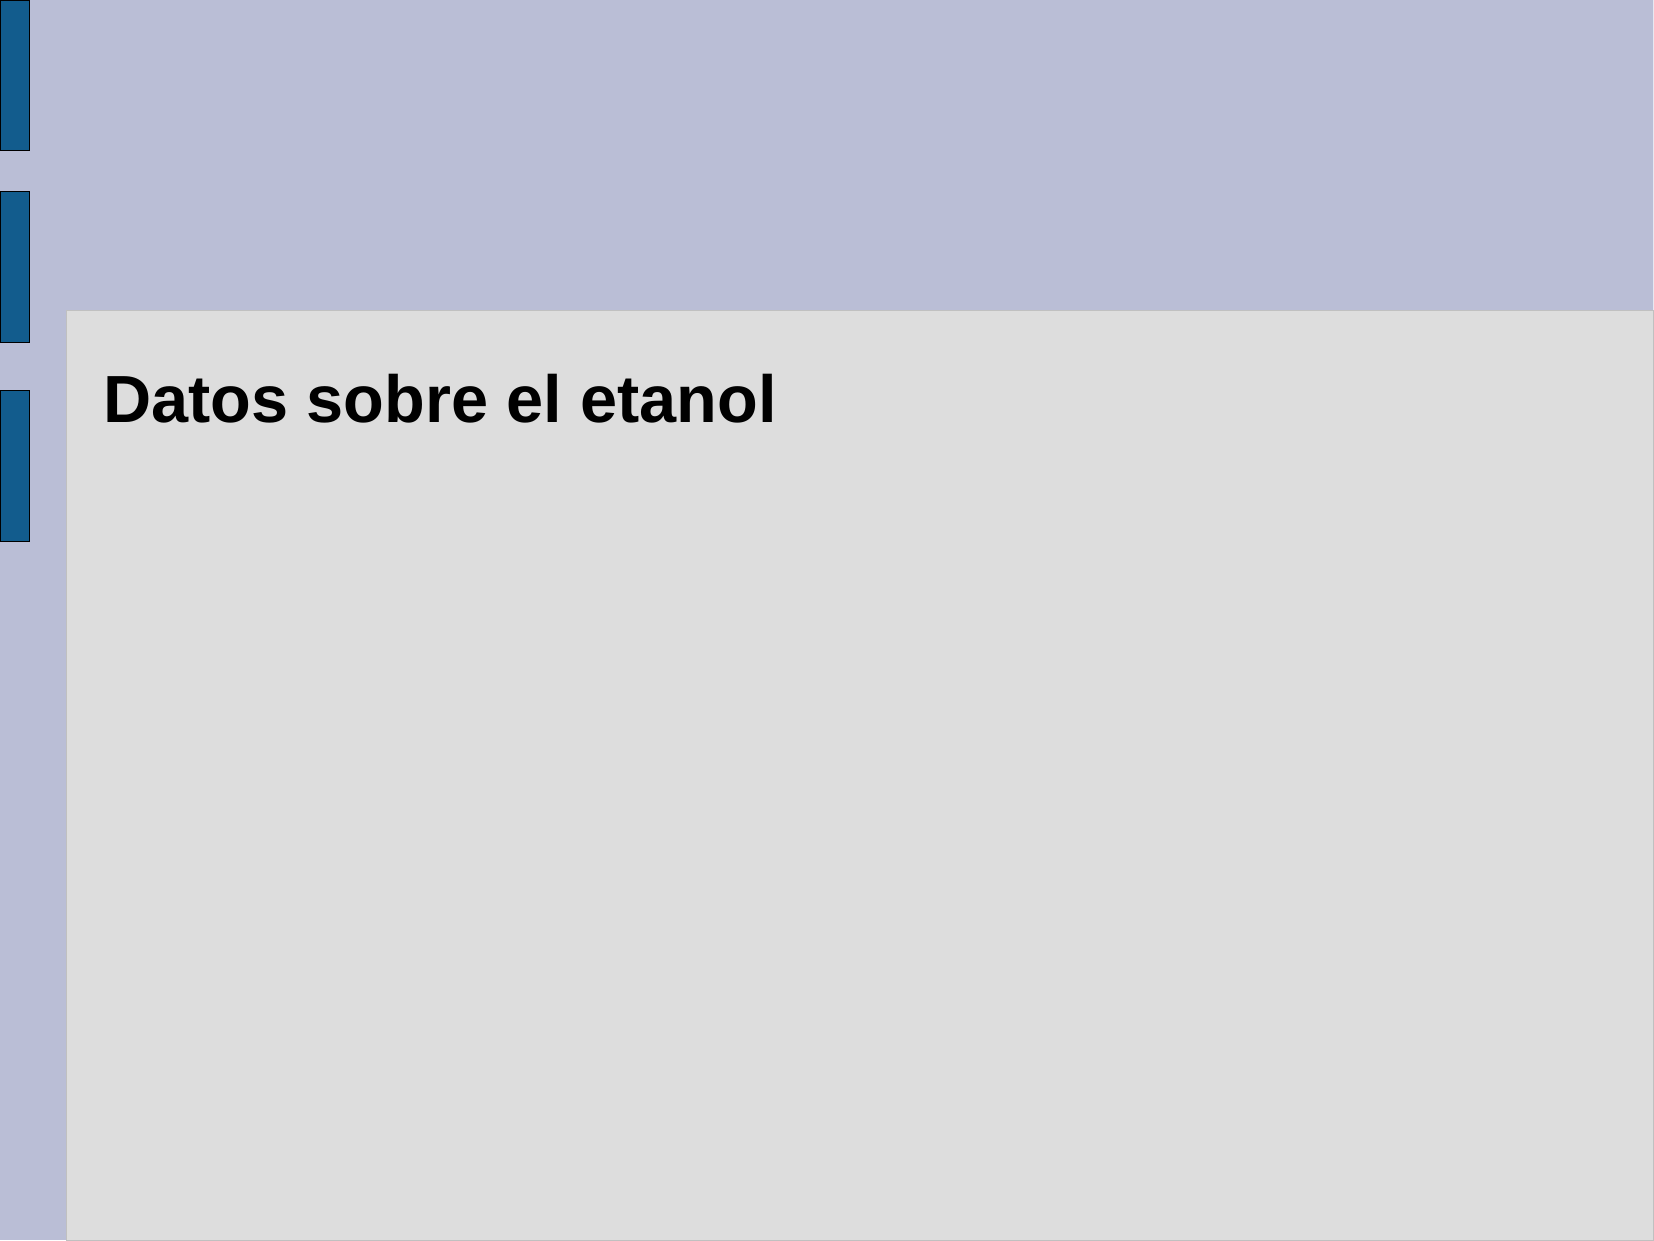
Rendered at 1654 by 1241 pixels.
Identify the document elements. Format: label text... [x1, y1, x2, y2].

text_box Datos sobre el etanol [88, 354, 1300, 445]
